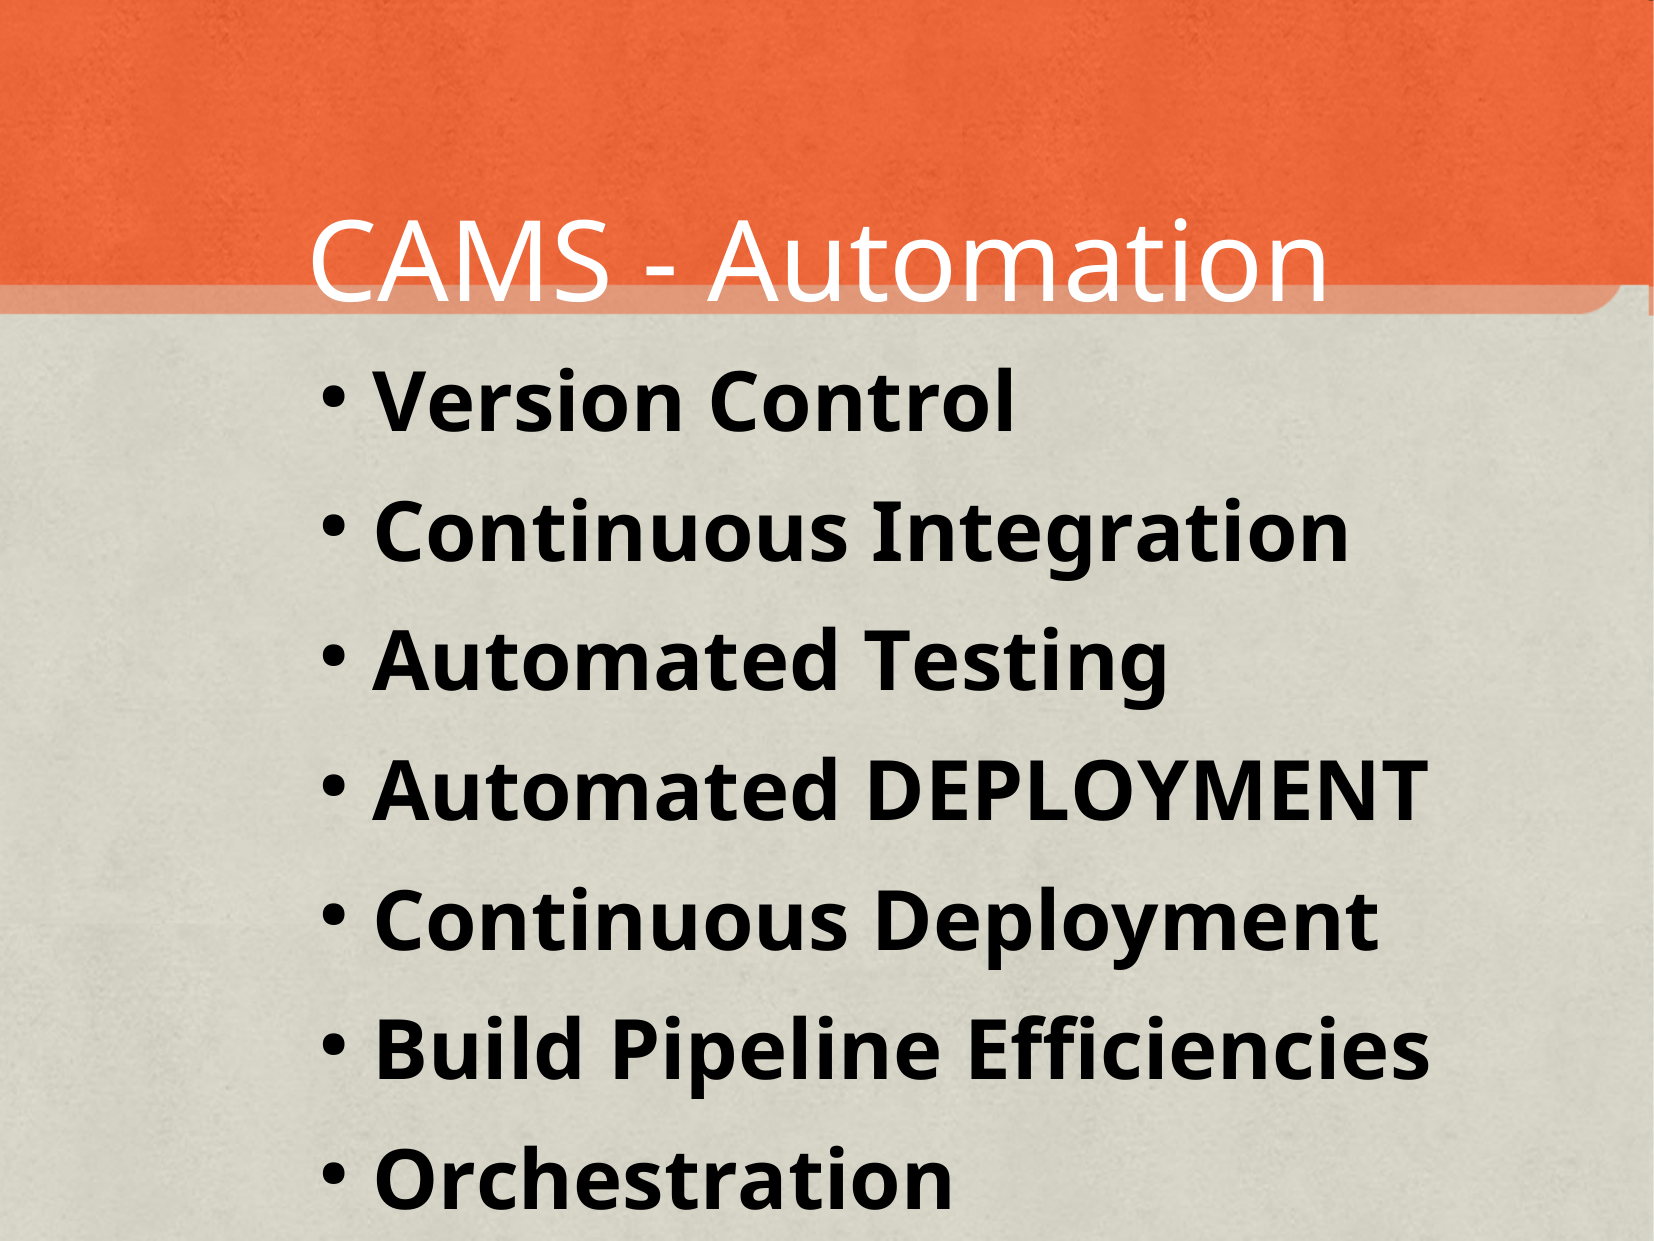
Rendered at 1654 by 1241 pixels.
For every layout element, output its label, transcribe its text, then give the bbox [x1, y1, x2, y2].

list Version Control Continuous Integration Automated Testing Automated DEPLOYMENT Continuous Deployment Build Pipeline Efficiencies Orchestration [301, 348, 1588, 1241]
picture [0, 0, 1654, 1241]
title CAMS - Automation [306, 189, 1654, 317]
